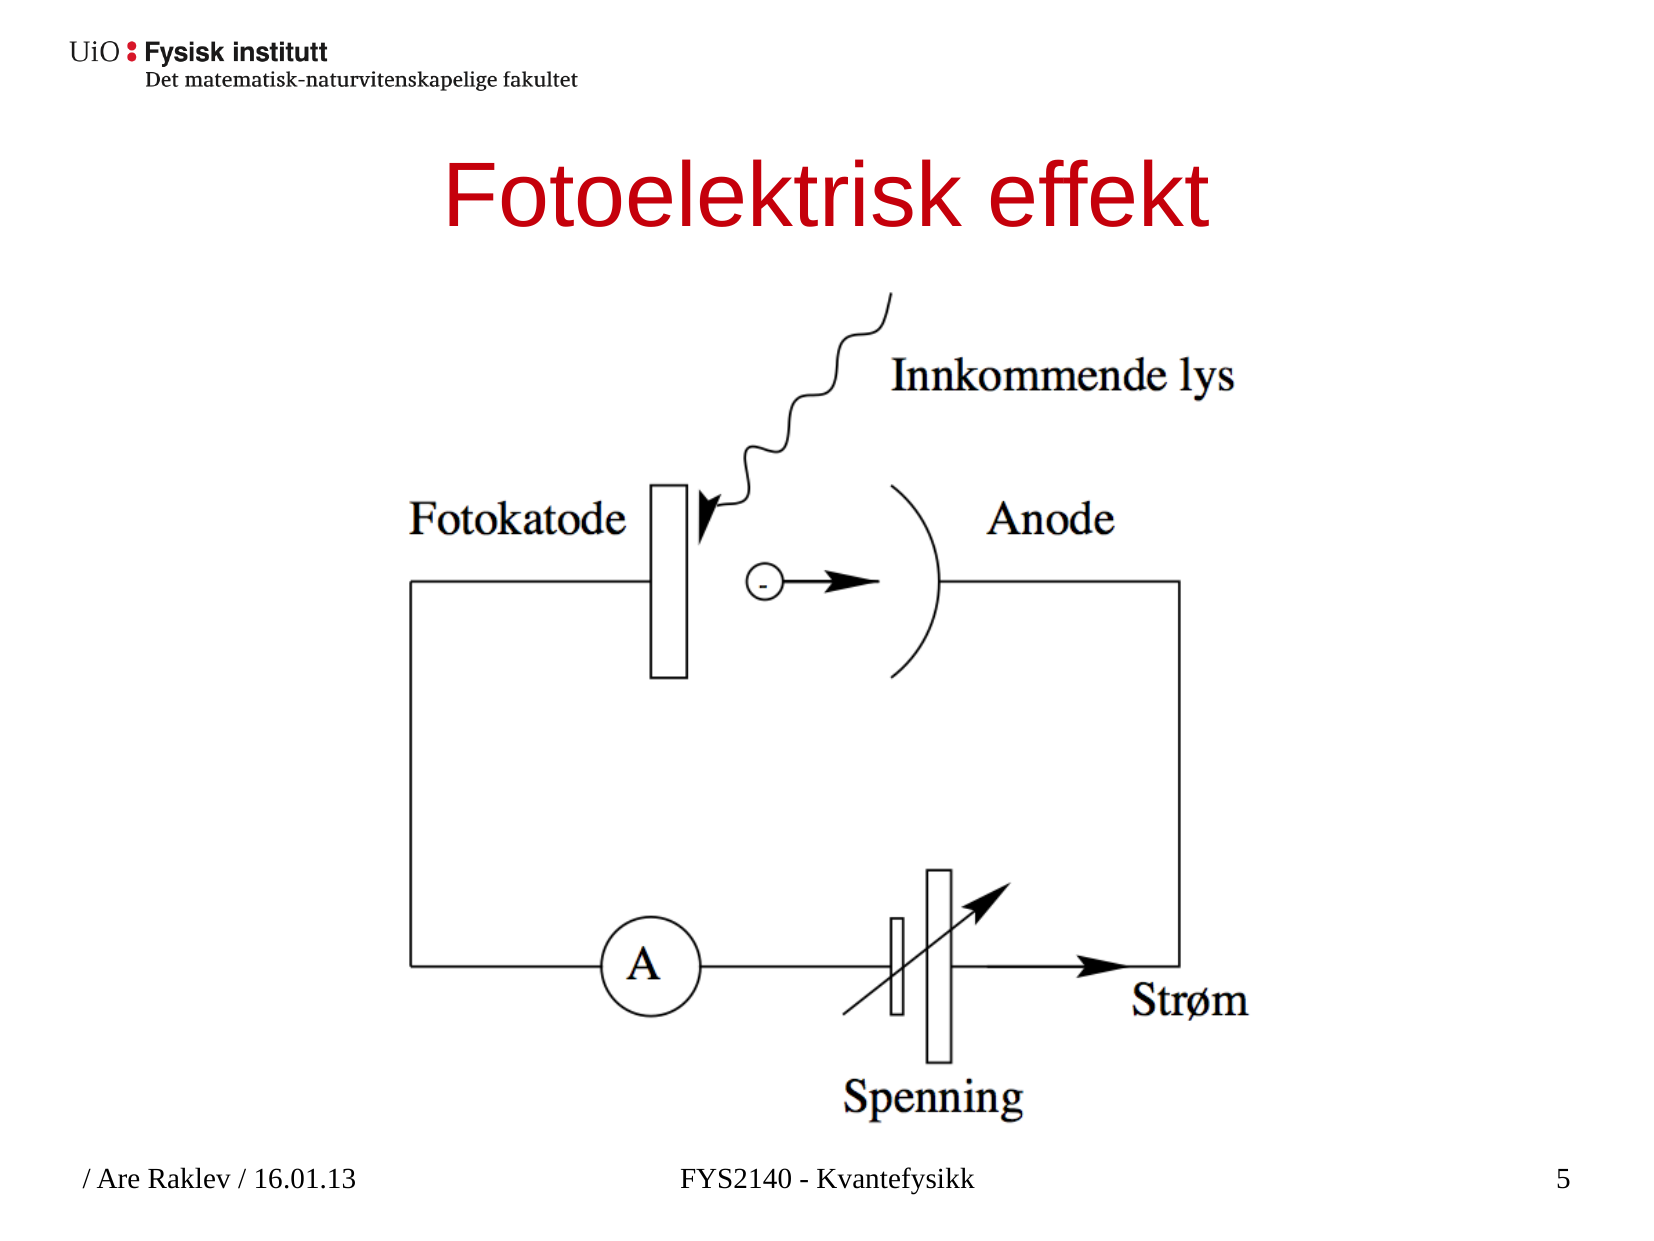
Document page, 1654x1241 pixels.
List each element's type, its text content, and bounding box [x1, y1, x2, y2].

picture [68, 37, 581, 93]
title Fotoelektrisk effekt [82, 90, 1571, 298]
picture [335, 280, 1348, 1144]
